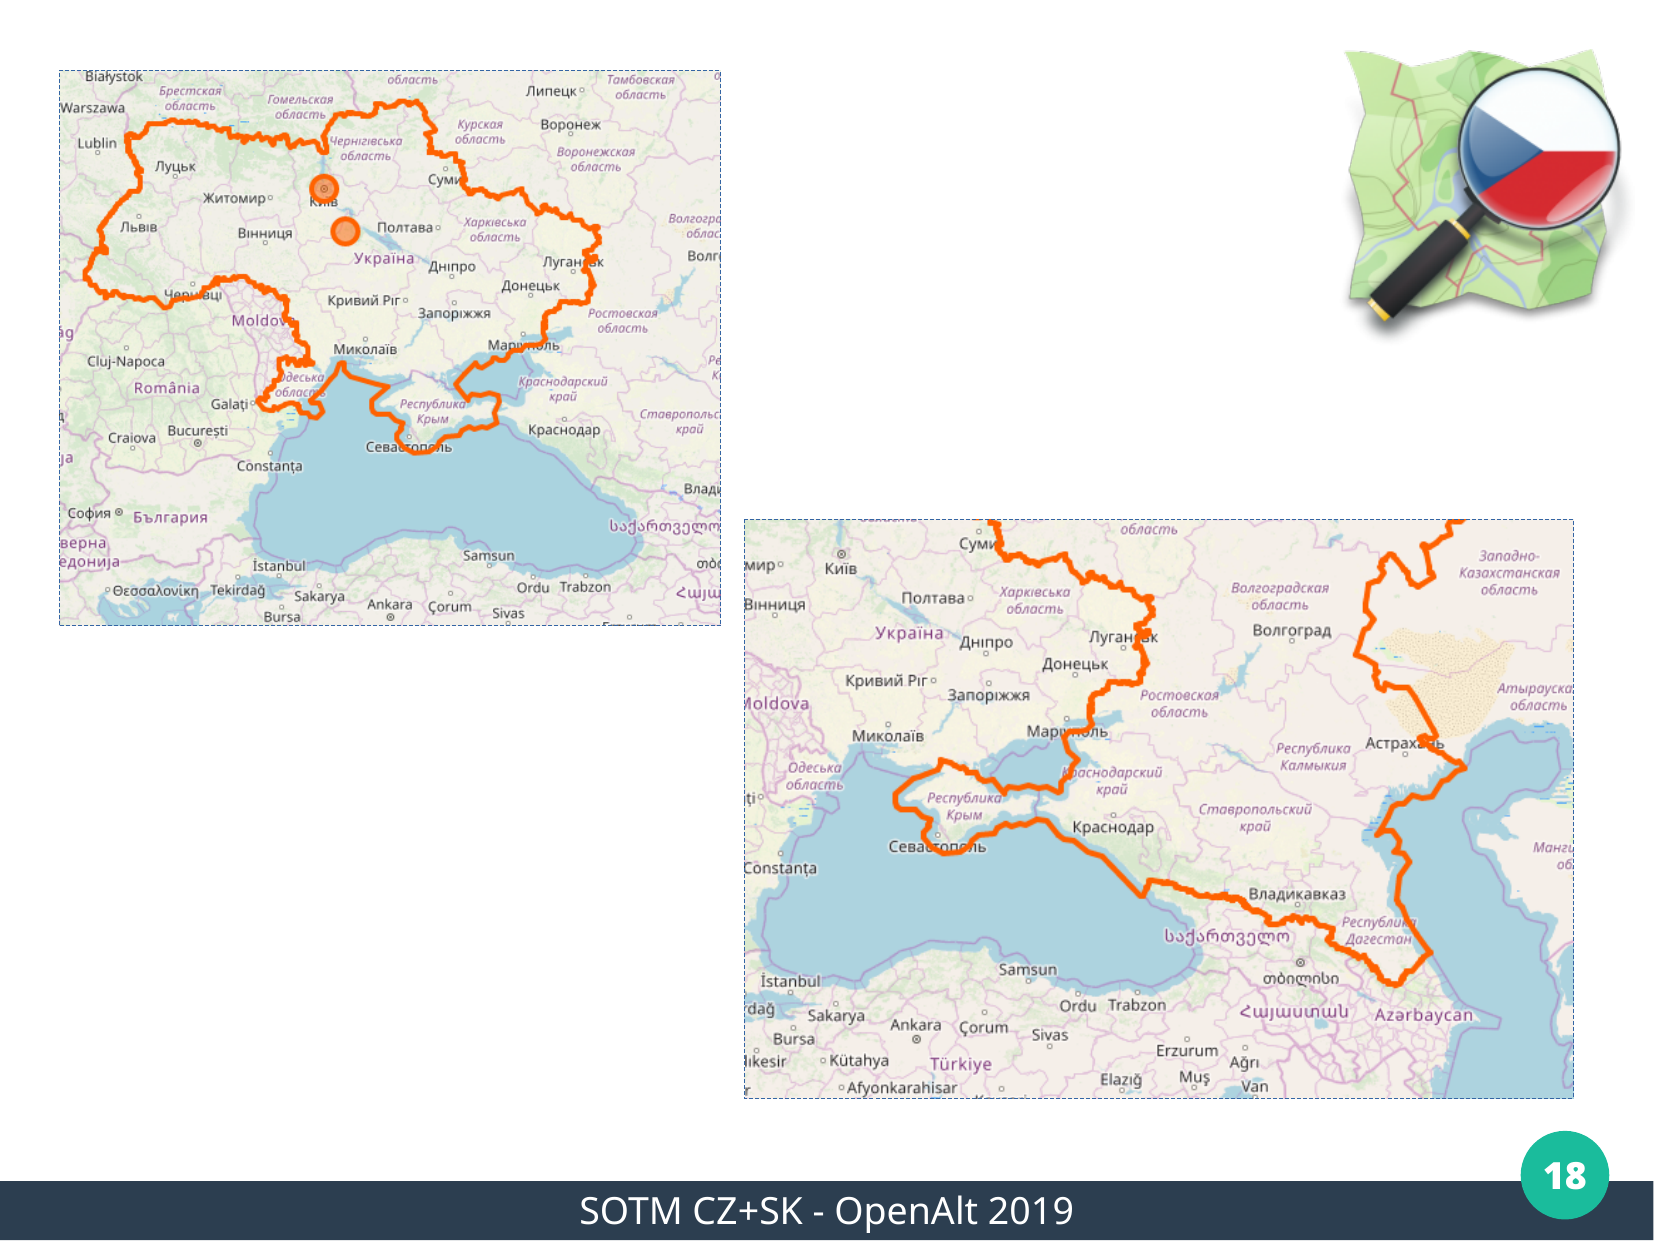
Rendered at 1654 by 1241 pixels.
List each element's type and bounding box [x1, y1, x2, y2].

picture [59, 70, 721, 626]
picture [744, 519, 1574, 1099]
picture [1334, 49, 1635, 350]
